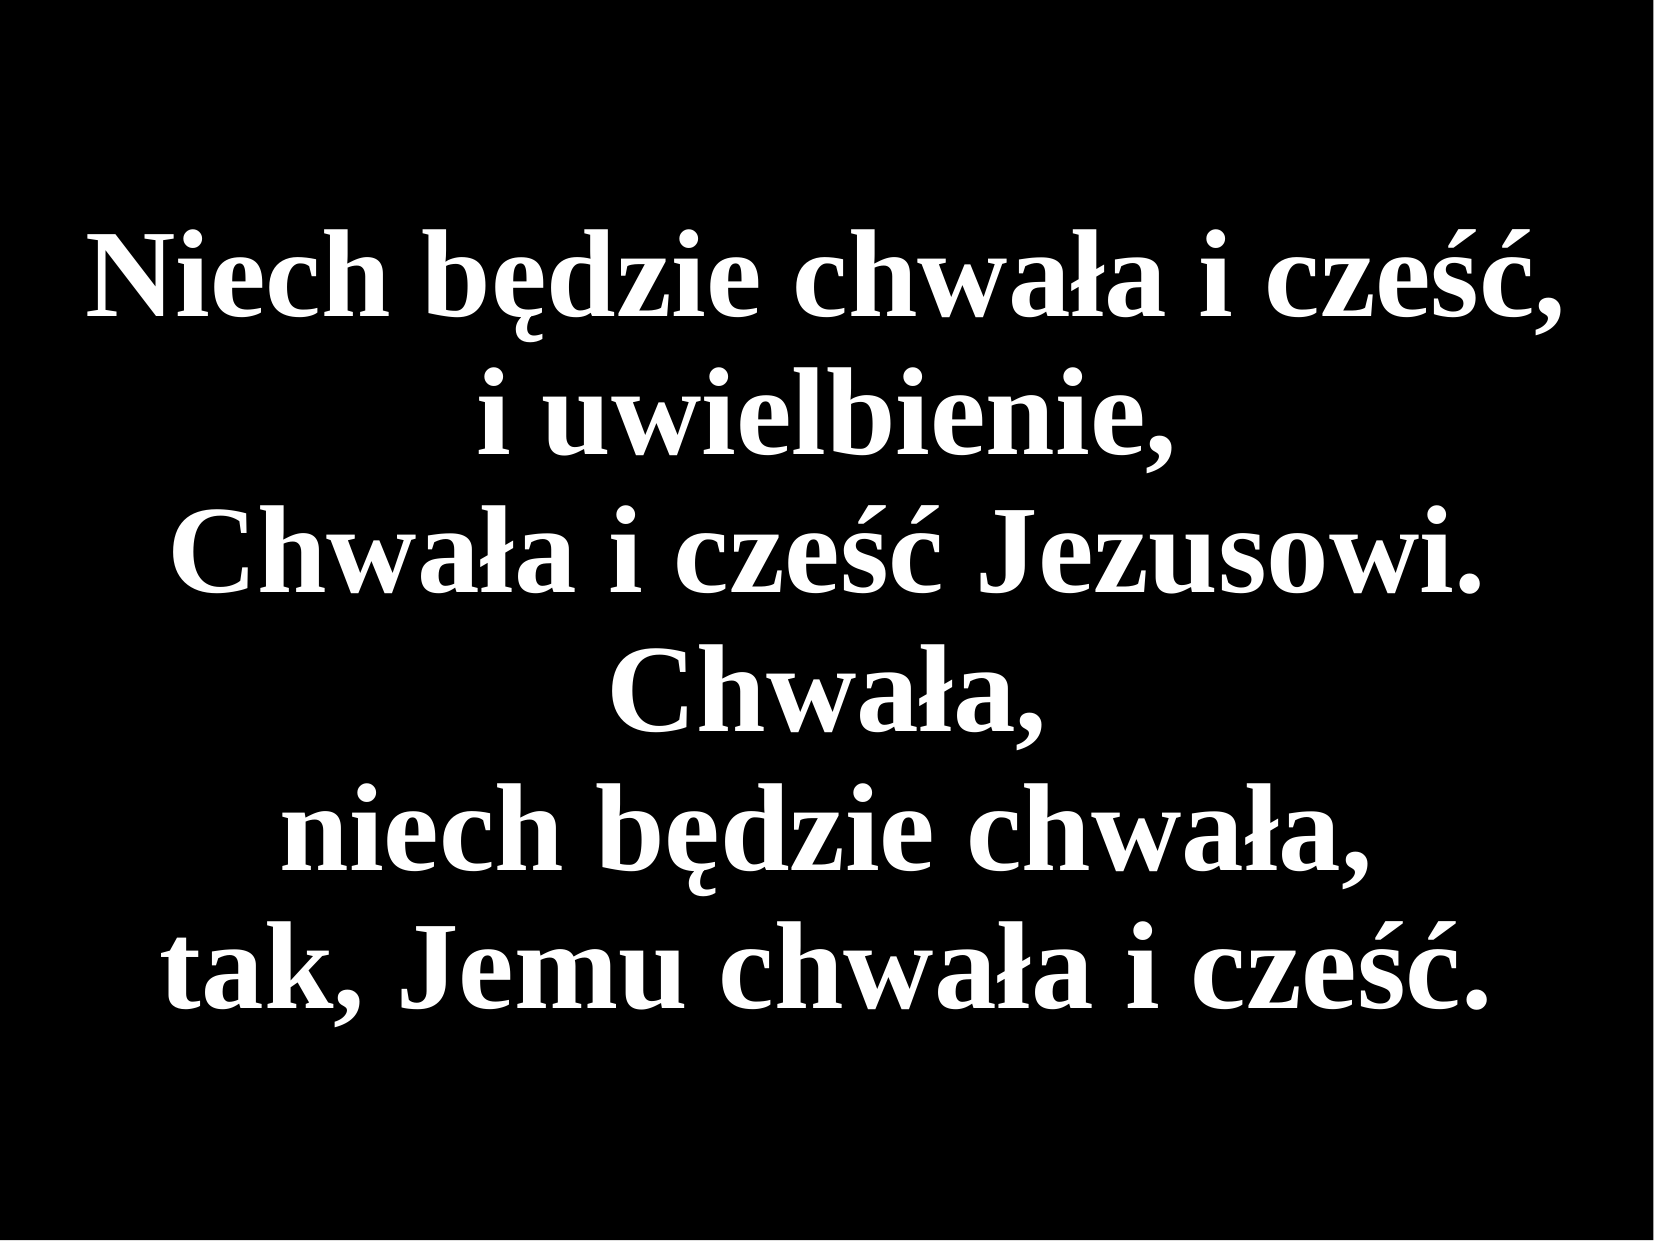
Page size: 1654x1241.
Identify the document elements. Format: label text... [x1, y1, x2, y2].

title Niech będzie chwała i cześć, i uwielbienie, Chwała i cześć Jezusowi. Chwała, niech będzie chwała, tak, Jemu chwała i cześć. [0, 0, 1654, 1241]
